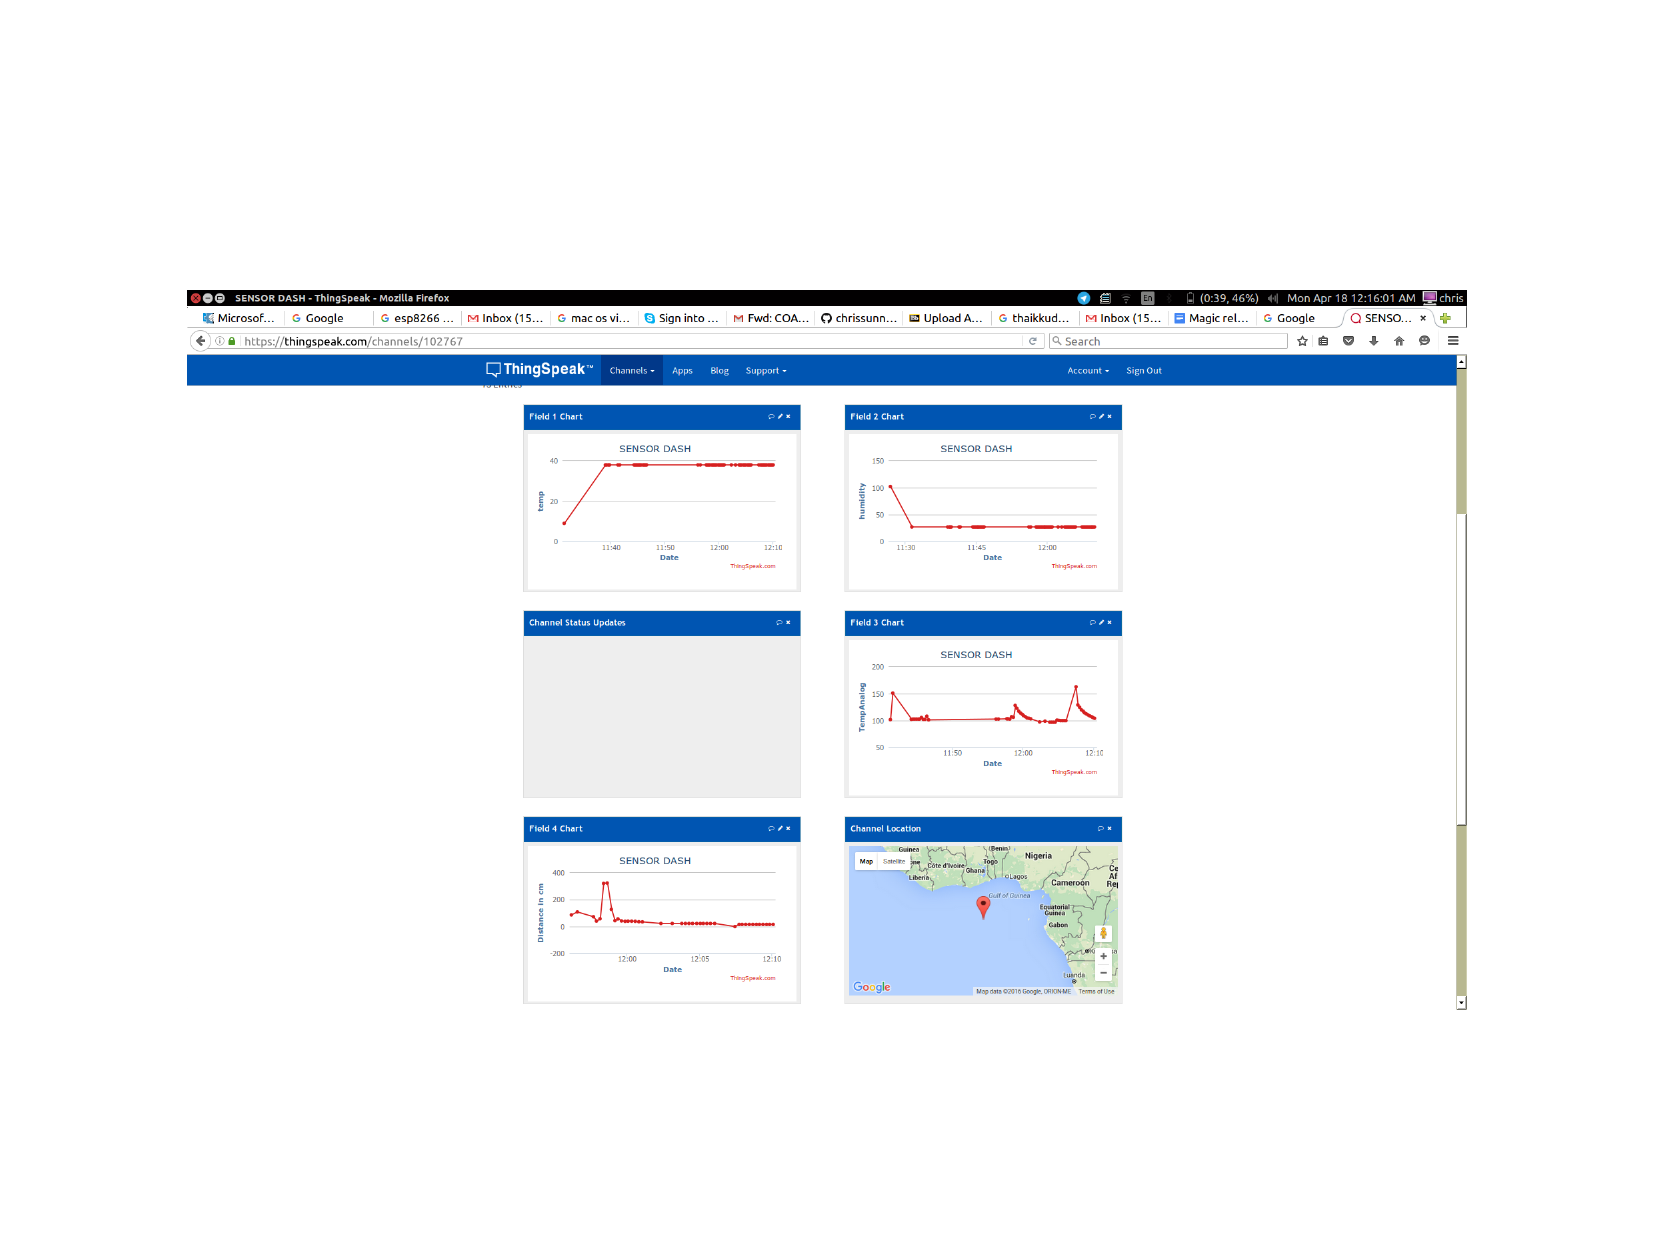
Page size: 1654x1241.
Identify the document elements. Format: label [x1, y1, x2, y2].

picture [187, 290, 1467, 1010]
